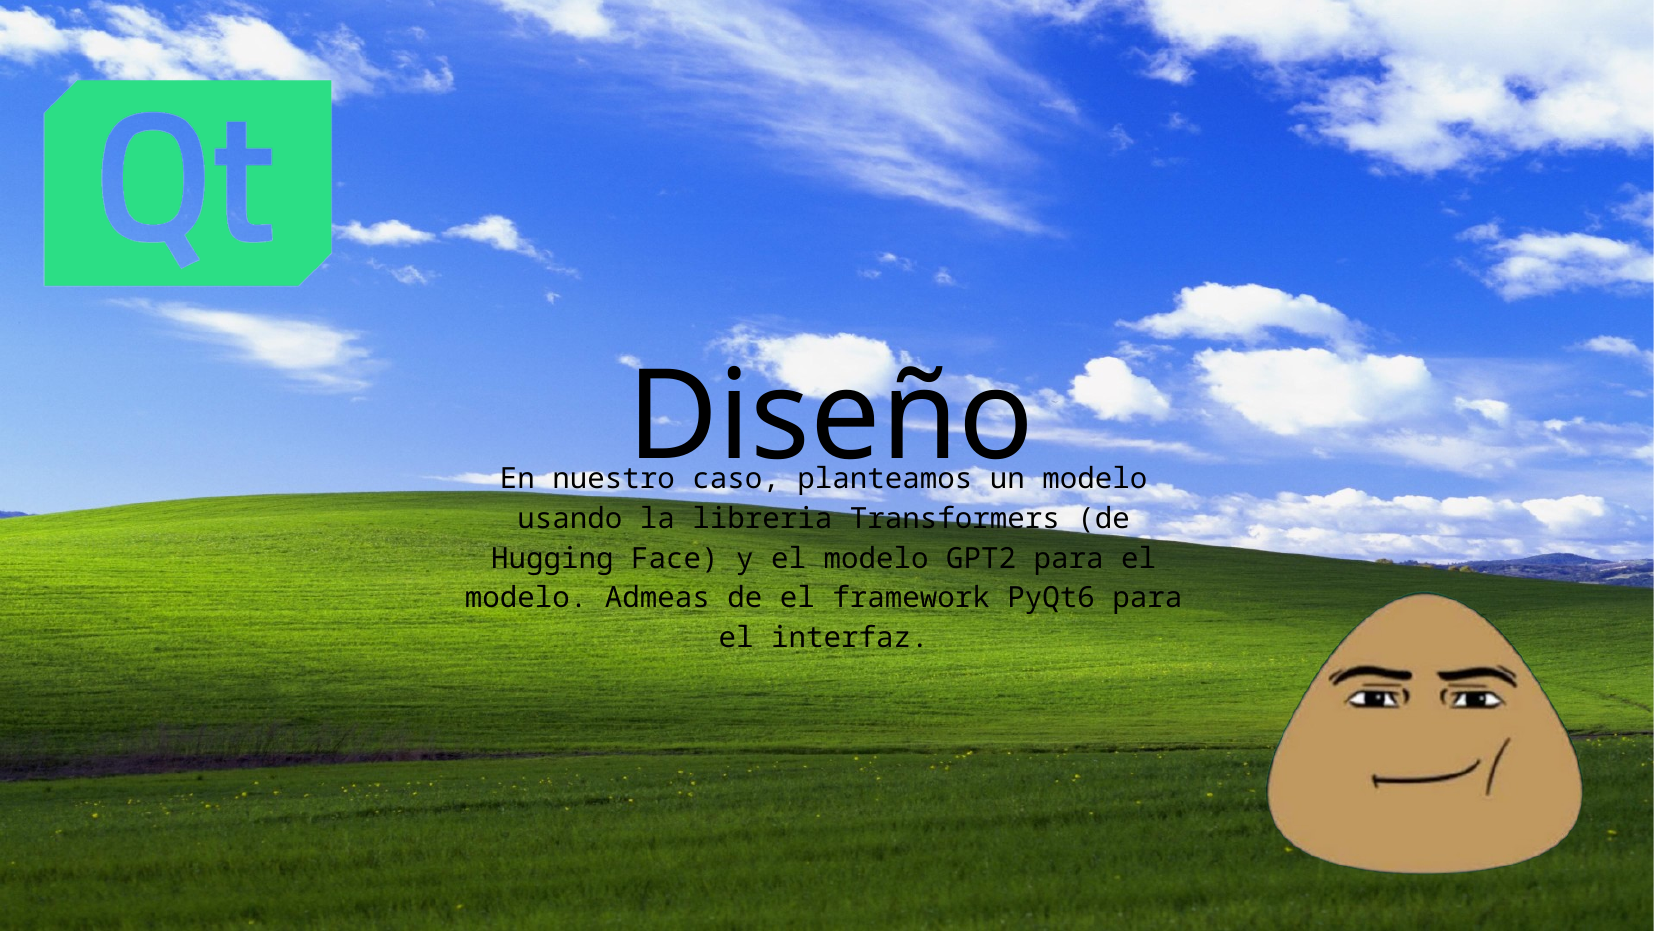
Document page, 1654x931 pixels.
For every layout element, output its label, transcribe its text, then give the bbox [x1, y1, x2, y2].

text_box En nuestro caso, planteamos un modelo usando la libreria Transformers (de Hugging Face) y el modelo GPT2 para el modelo. Admeas de el framework PyQt6 para el interfaz. [450, 450, 1201, 725]
title Diseño [86, 332, 1576, 488]
picture [0, 0, 1654, 931]
